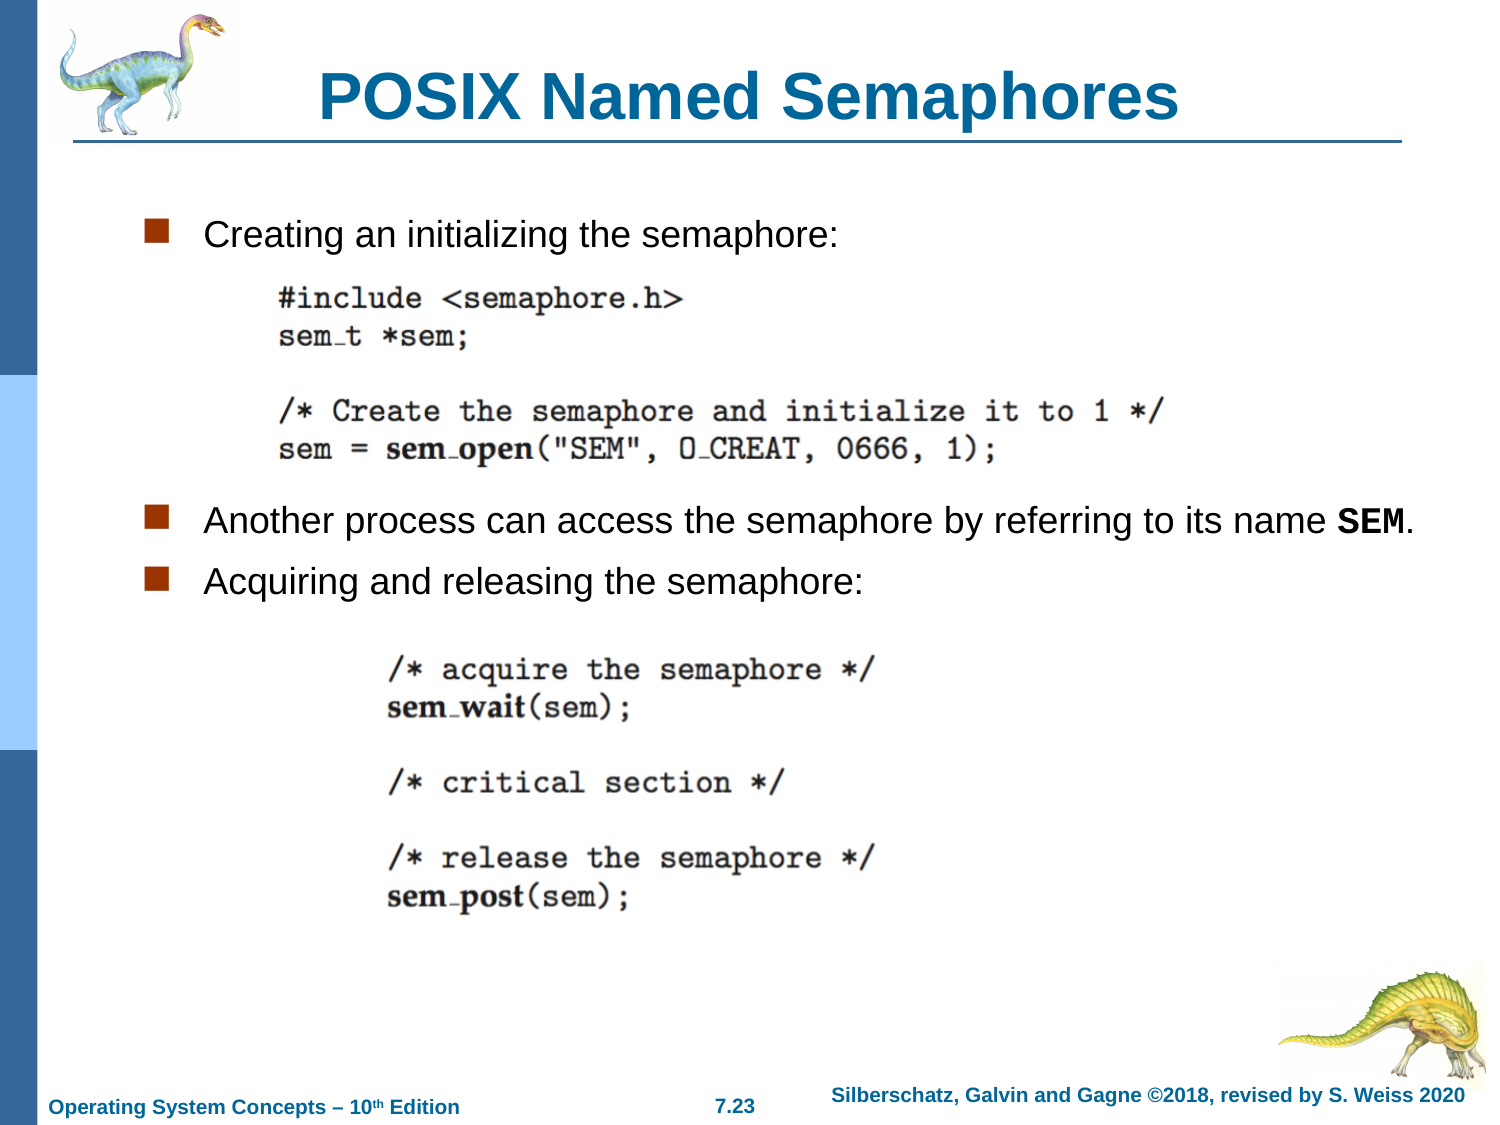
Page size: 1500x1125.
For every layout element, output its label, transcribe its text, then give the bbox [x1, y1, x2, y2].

list Creating an initializing the semaphore: Another process can access the semaphore by referring to its name SEM. Acquiring and releasing the semaphore: [132, 202, 1483, 1028]
picture [1275, 959, 1486, 1090]
picture [234, 261, 1233, 483]
picture [1148, 1087, 1156, 1092]
title POSIX Named Semaphores [75, 45, 1426, 141]
picture [350, 630, 976, 933]
picture [46, 0, 243, 149]
